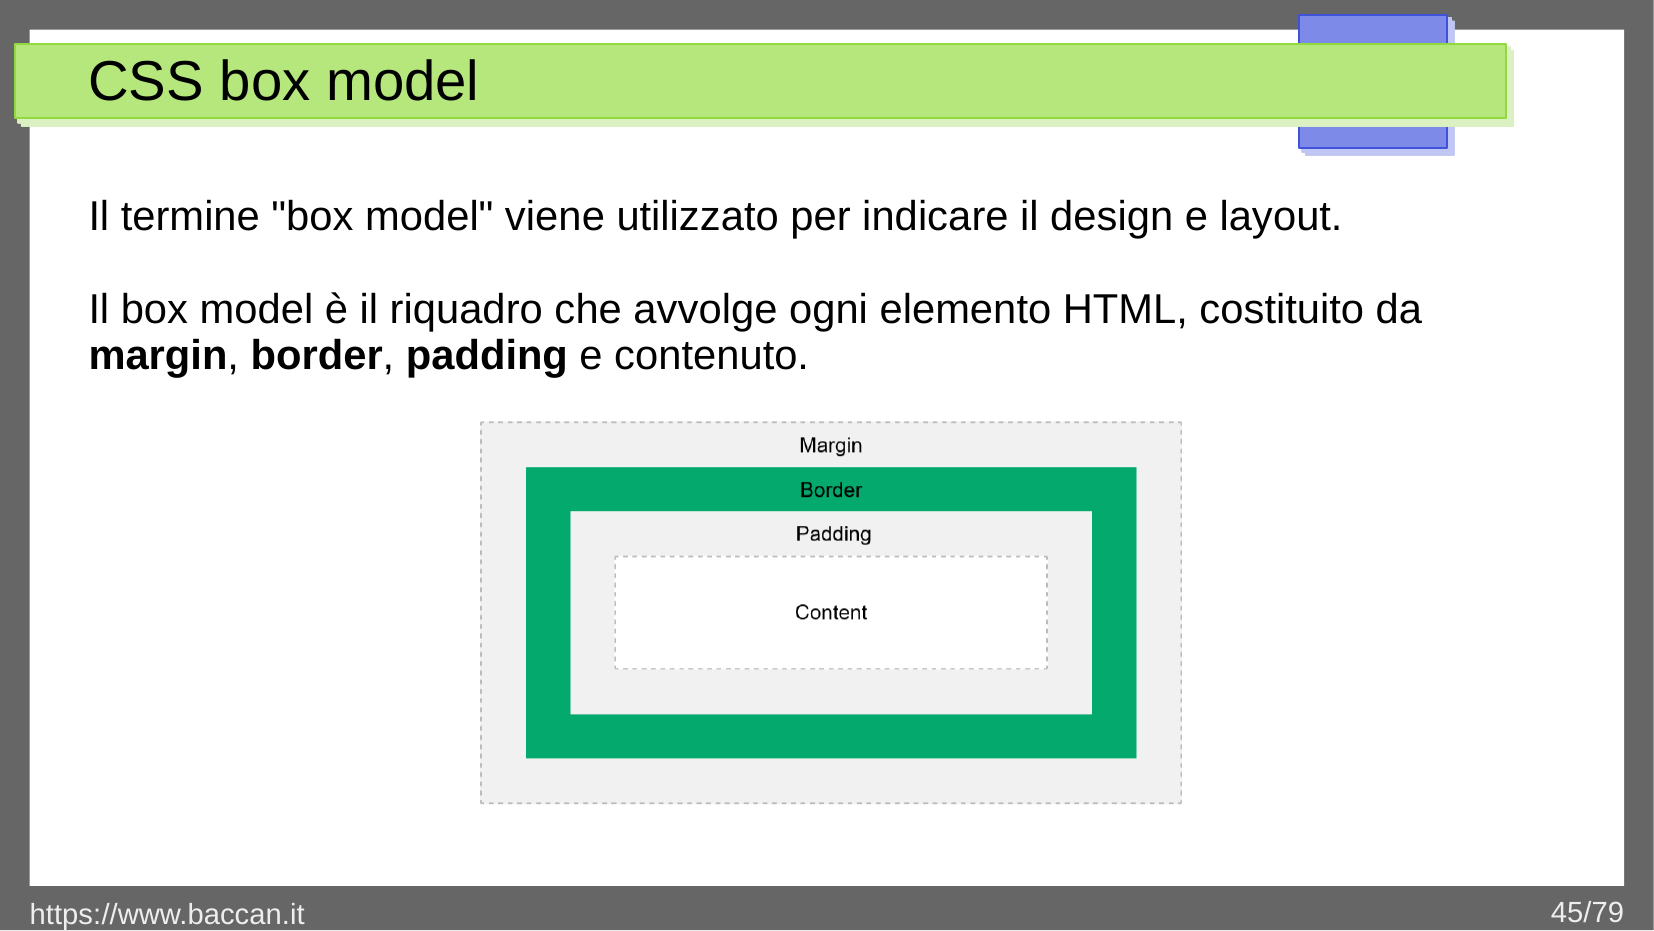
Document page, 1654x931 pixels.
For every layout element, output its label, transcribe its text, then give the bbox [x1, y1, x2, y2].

picture [472, 413, 1195, 815]
text_box Il termine "box model" viene utilizzato per indicare il design e layout. Il box model è il riquadro che avvolge ogni elemento HTML, costituito da margin, border, padding e contenuto. [88, 169, 1565, 820]
title CSS box model [88, 44, 1506, 119]
